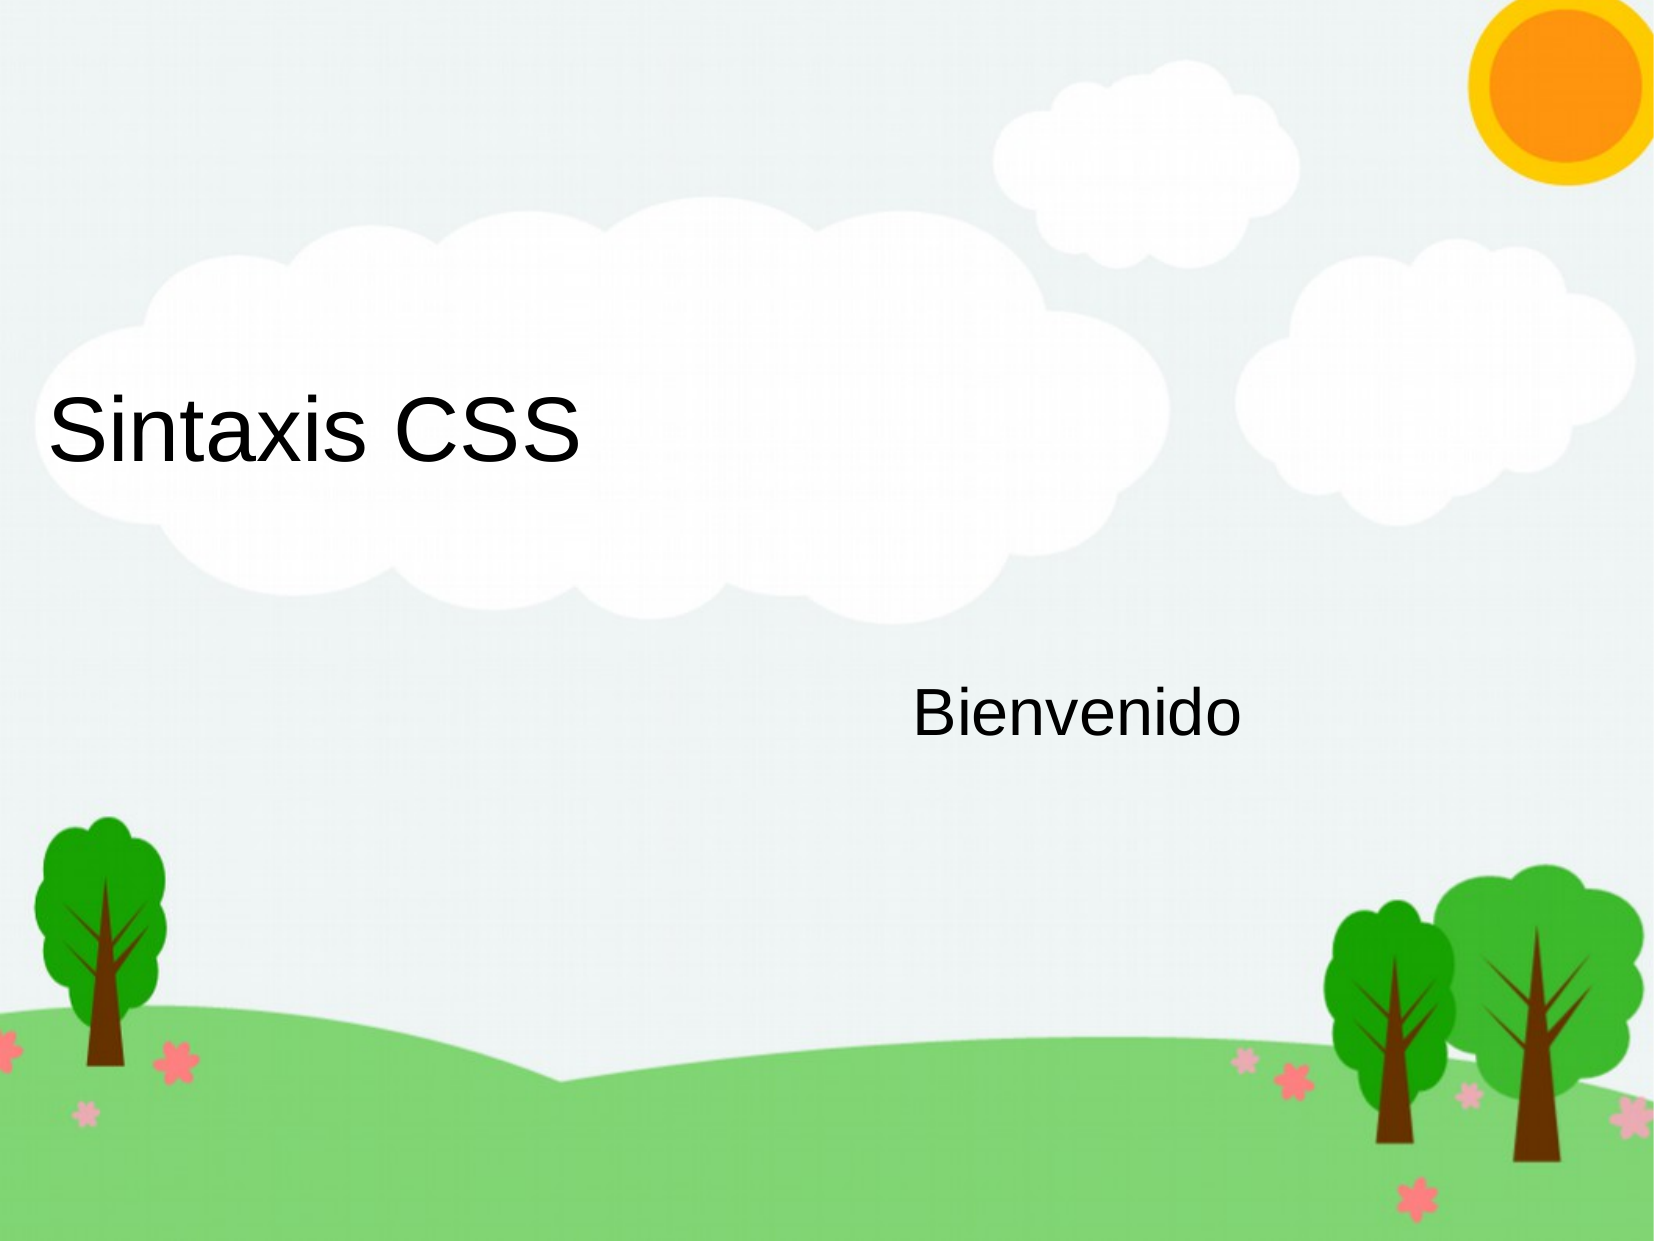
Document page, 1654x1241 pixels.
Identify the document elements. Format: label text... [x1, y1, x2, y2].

picture [0, 0, 1654, 1241]
subtitle Bienvenido [661, 632, 1512, 792]
title Sintaxis CSS [47, 283, 1512, 577]
